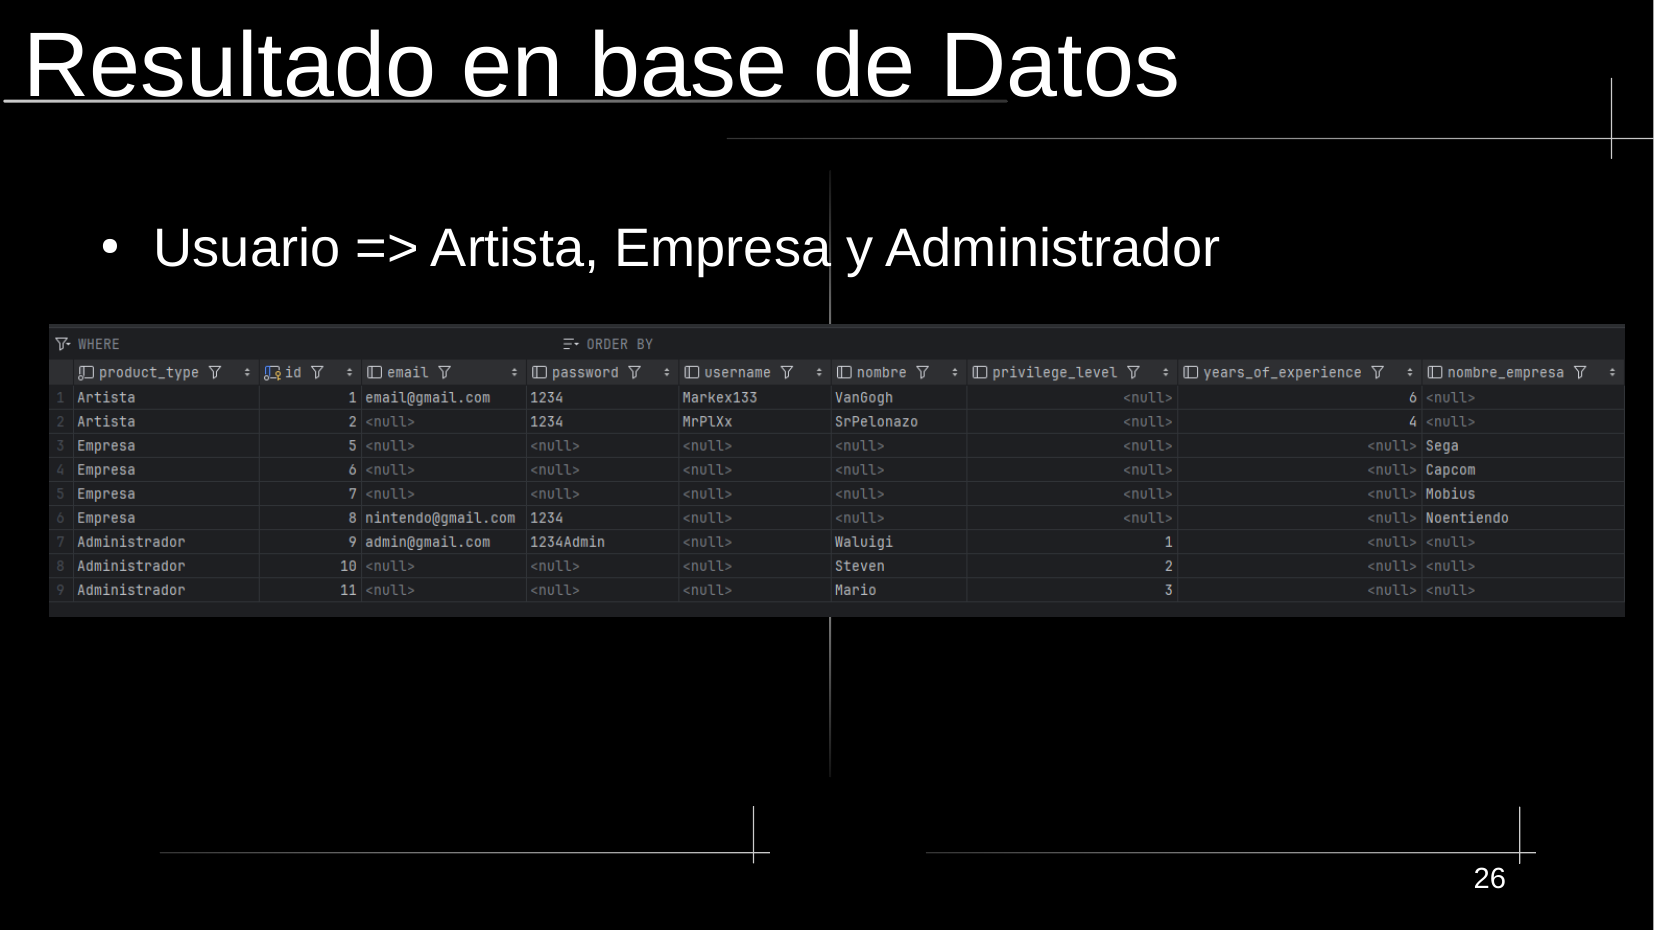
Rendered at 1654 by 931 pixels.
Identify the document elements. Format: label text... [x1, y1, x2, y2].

picture [49, 324, 1625, 617]
title Resultado en base de Datos [23, 11, 1589, 119]
list Usuario => Artista, Empresa y Administrador [82, 217, 1571, 324]
list Usuario => Artista, Empresa y Administrador [82, 617, 1571, 758]
